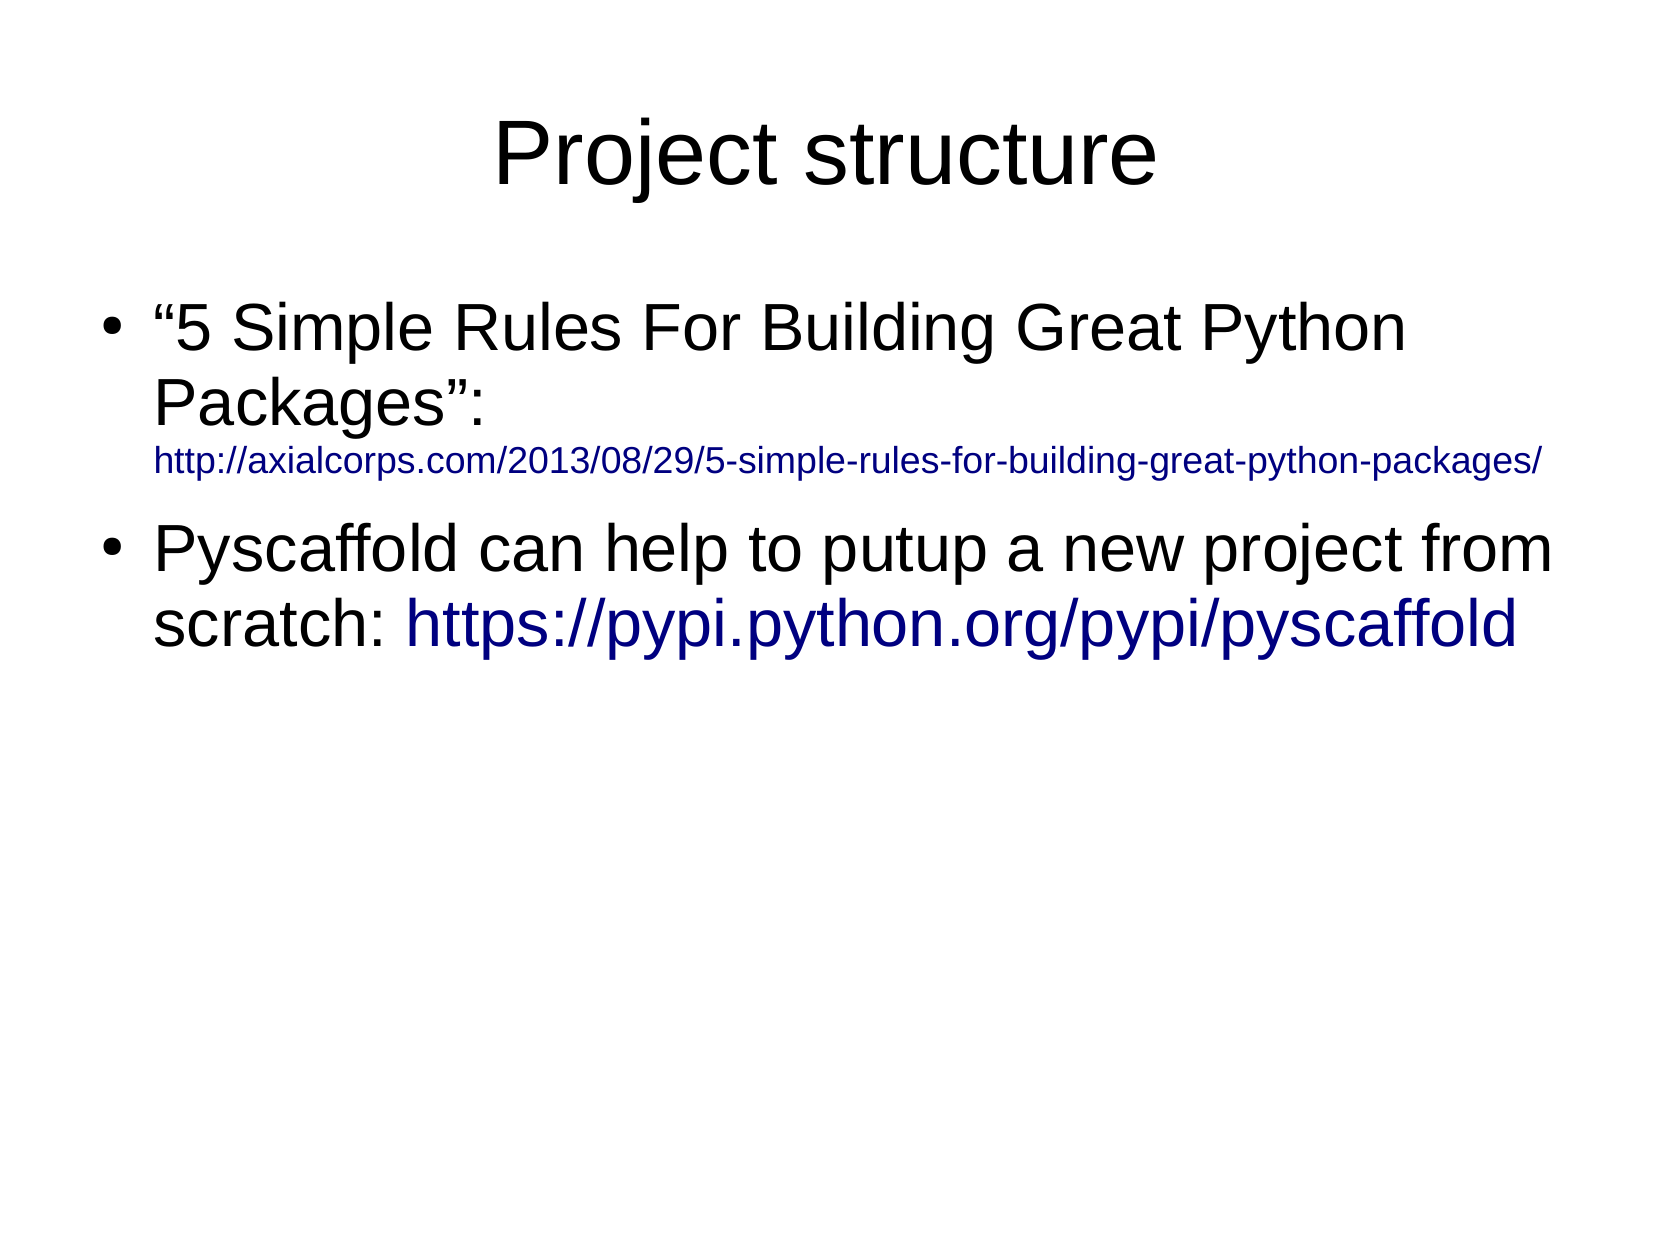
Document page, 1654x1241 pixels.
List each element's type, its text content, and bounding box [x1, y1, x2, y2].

list “5 Simple Rules For Building Great Python Packages”: http://axialcorps.com/2013/08/29/5-simple-rules-for-building-great-python-packages/ Pyscaffold can help to putup a new project from scratch: https://pypi.python.org/pypi/pyscaffold [82, 290, 1571, 1010]
title Project structure [82, 49, 1571, 257]
